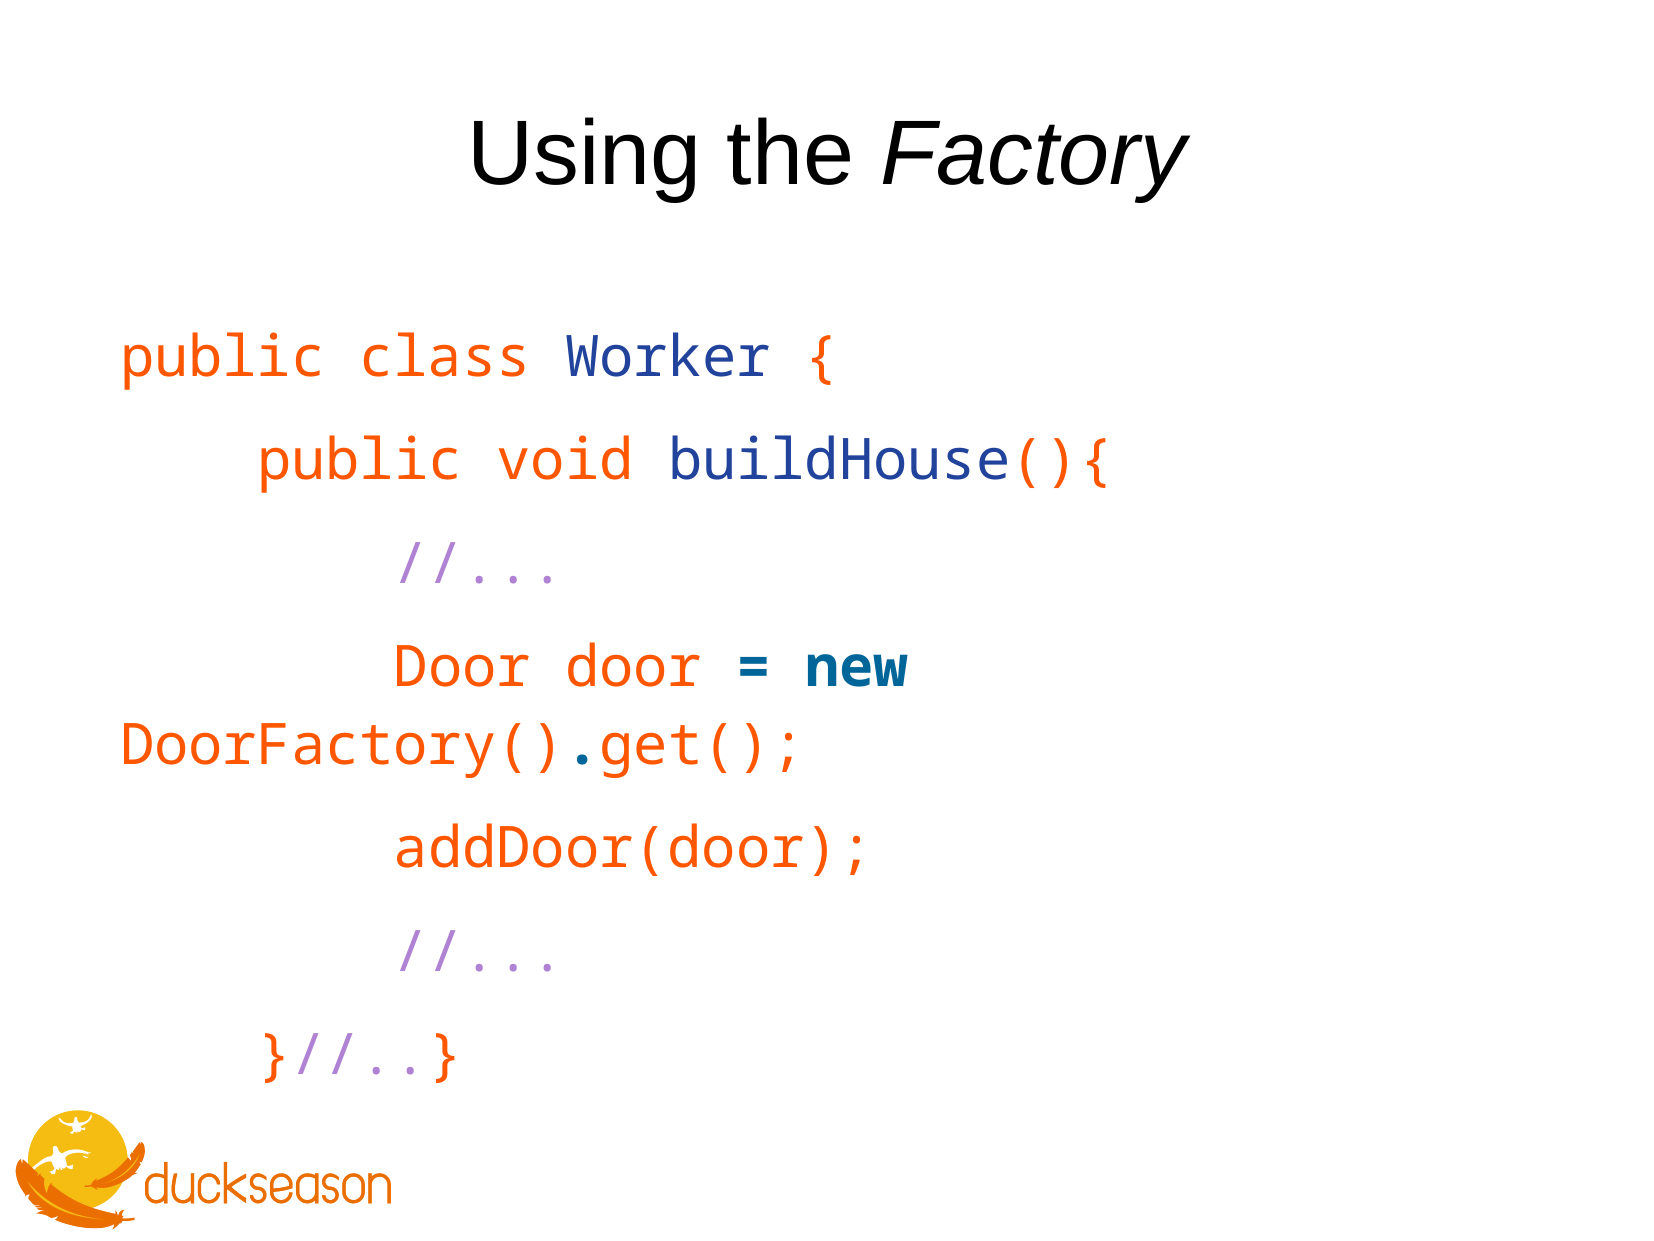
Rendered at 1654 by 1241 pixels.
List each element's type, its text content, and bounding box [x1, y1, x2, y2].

title Using the Factory [82, 49, 1571, 257]
picture [15, 1110, 391, 1231]
list public class Worker { public void buildHouse(){ //... Door door = new DoorFactory().get(); addDoor(door); //... }//..} [120, 315, 1606, 1096]
